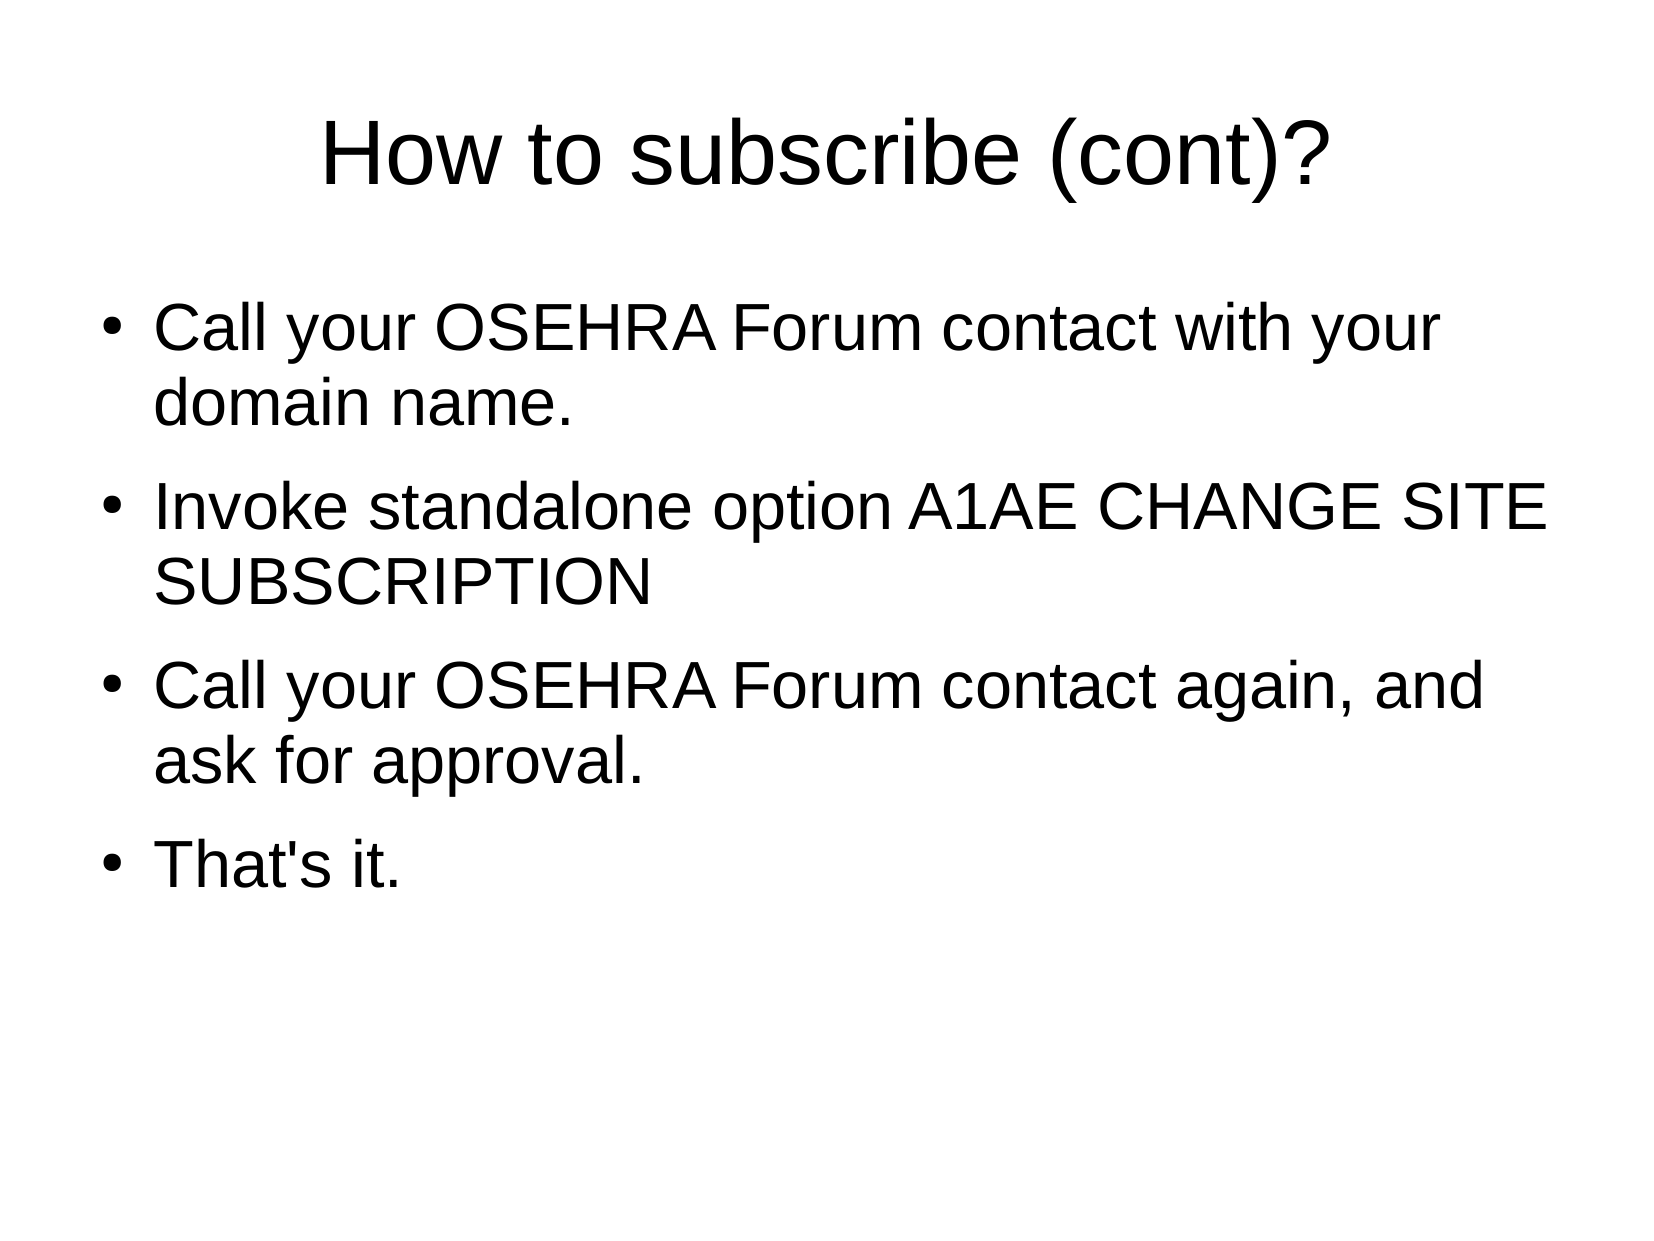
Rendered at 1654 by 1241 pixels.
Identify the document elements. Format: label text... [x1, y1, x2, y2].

title How to subscribe (cont)? [82, 49, 1571, 257]
list Call your OSEHRA Forum contact with your domain name. Invoke standalone option A1AE CHANGE SITE SUBSCRIPTION Call your OSEHRA Forum contact again, and ask for approval. That's it. [82, 290, 1571, 1010]
